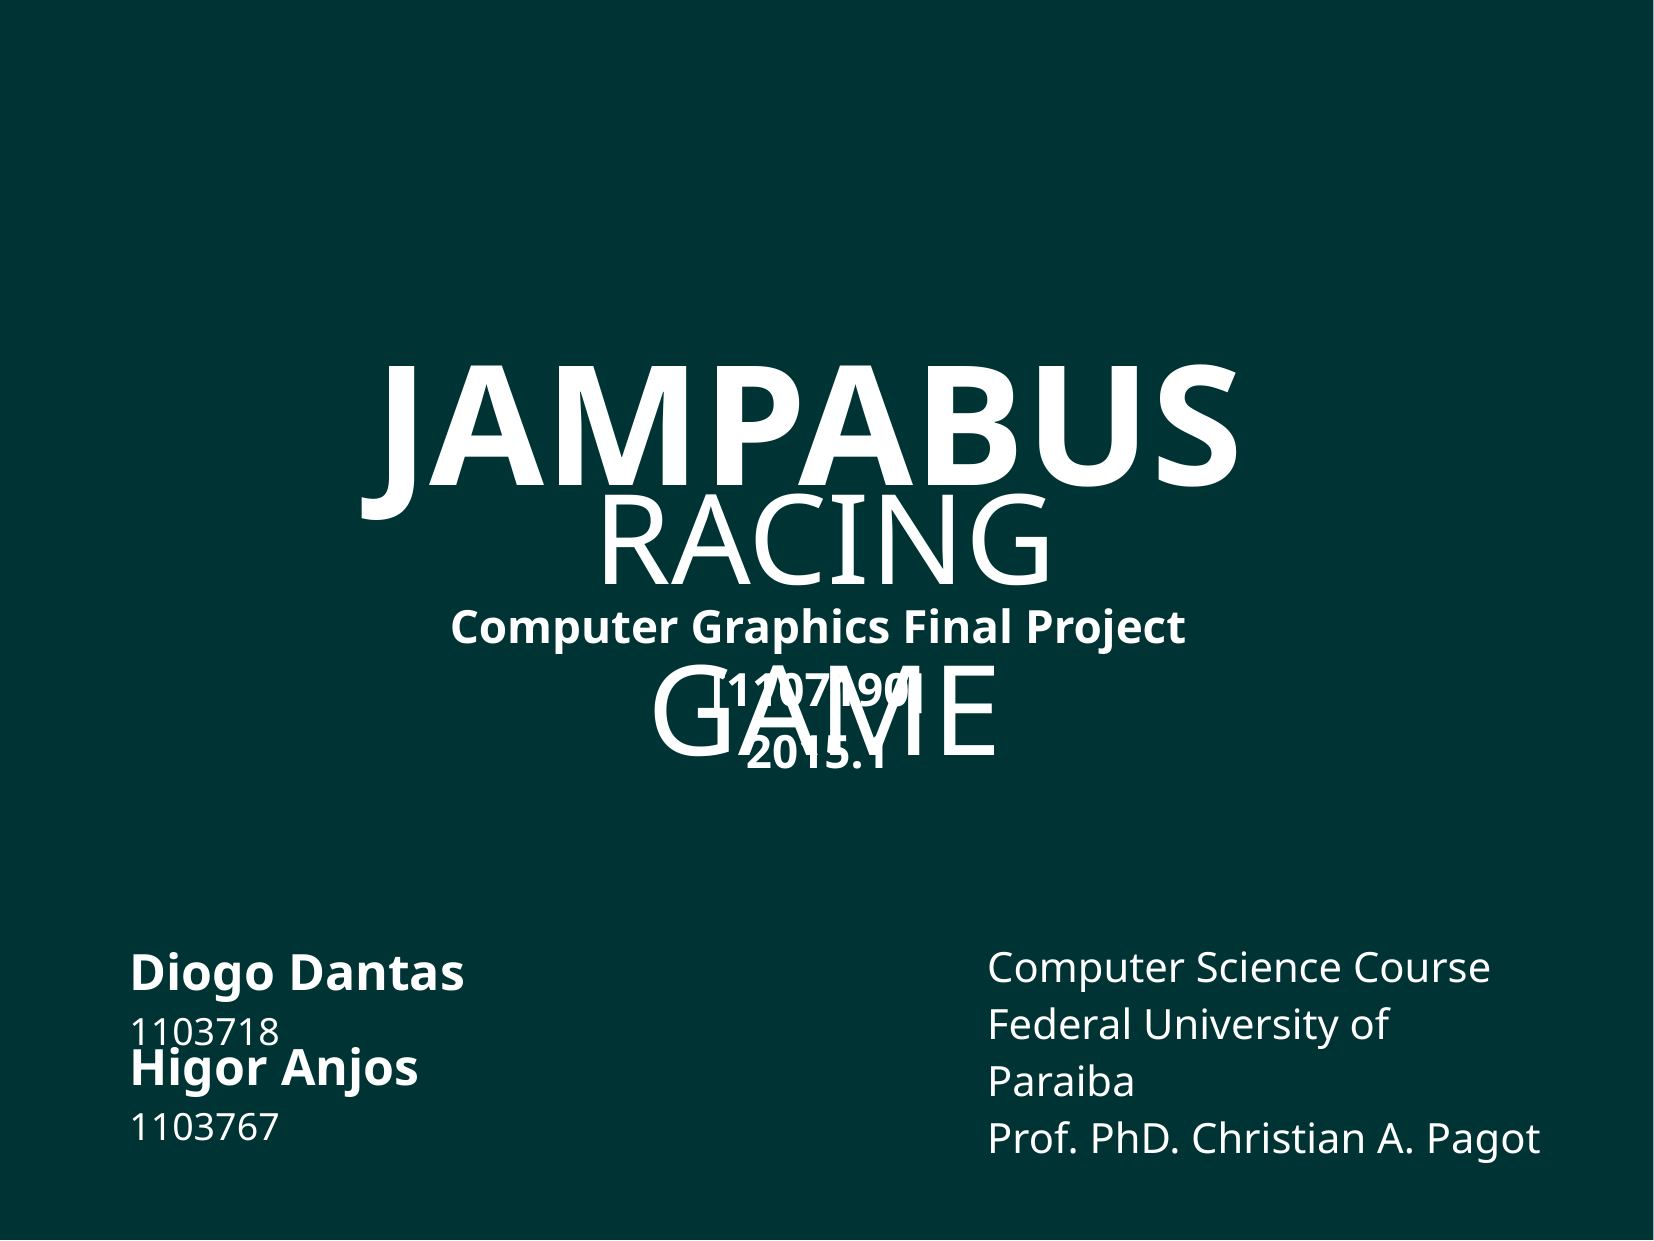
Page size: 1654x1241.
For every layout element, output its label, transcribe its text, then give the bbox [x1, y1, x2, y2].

text_box Computer Graphics Final Project [1107190] 2015.1 [435, 525, 1180, 746]
text_box Higor Anjos 1103767 [114, 1024, 424, 1138]
text_box RACING GAME [405, 443, 1246, 631]
text_box JAMPABUS [360, 300, 1426, 653]
text_box Computer Science Course Federal University of Paraiba Prof. PhD. Christian A. Pagot [972, 930, 1561, 1126]
text_box Diogo Dantas 1103718 [114, 930, 466, 1044]
